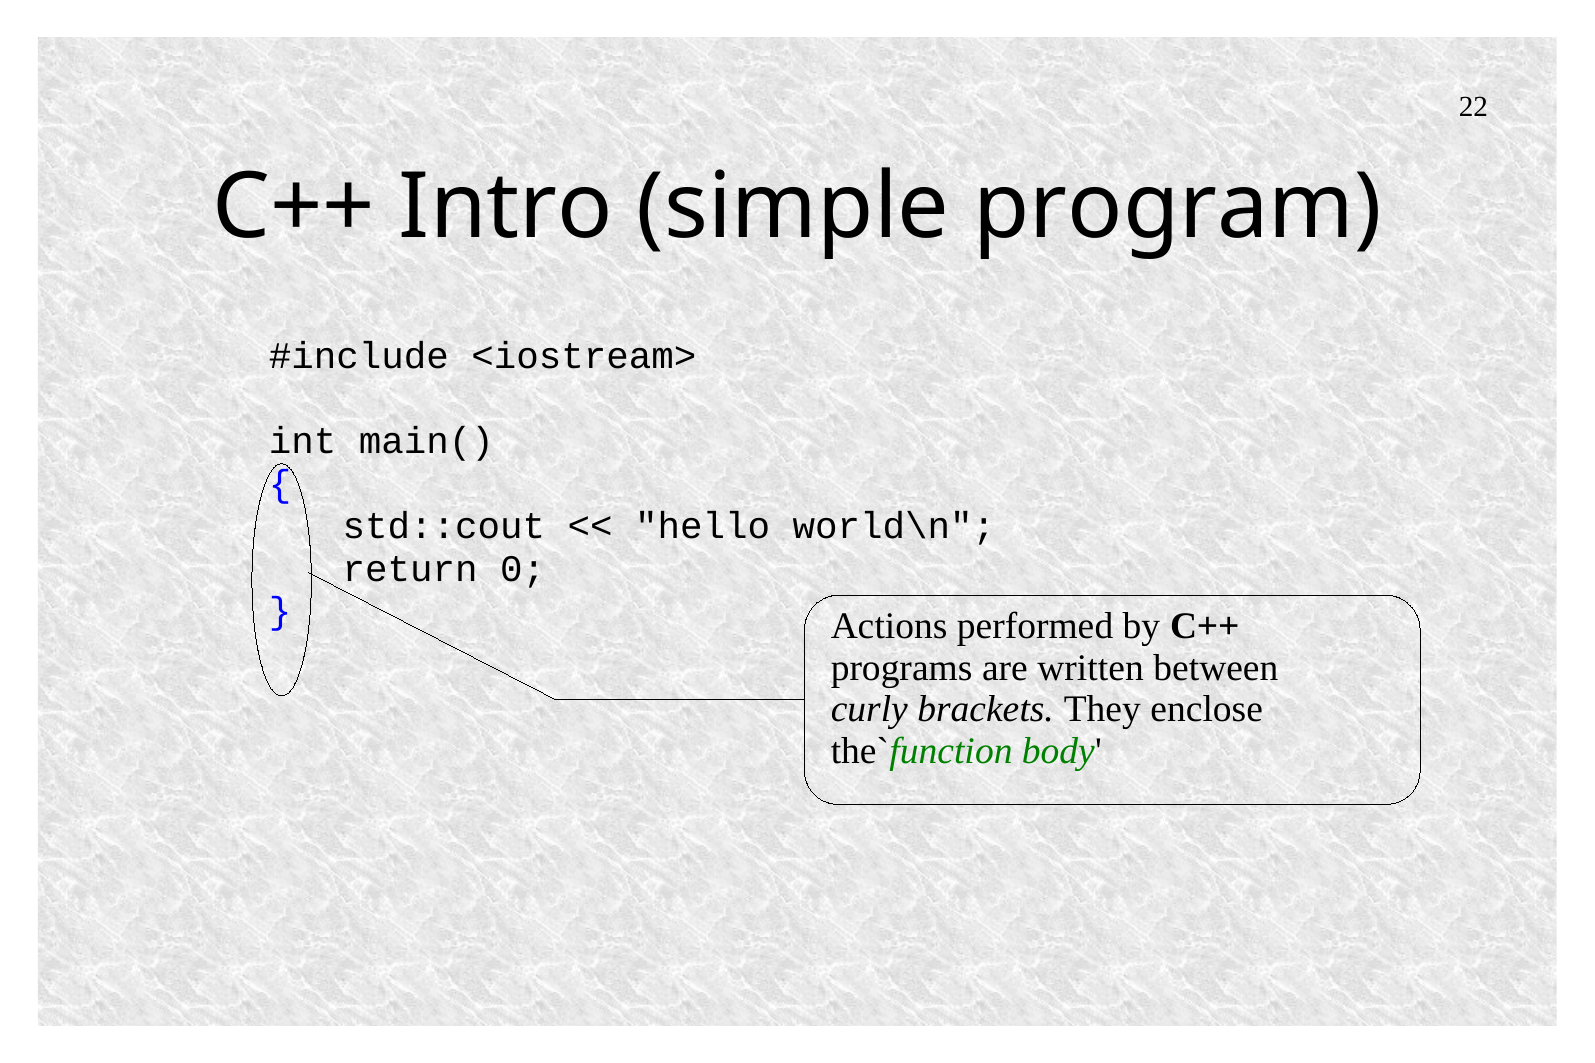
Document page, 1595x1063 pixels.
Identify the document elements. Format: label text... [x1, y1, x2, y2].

text_box #include <iostream> int main() { std::cout << "hello world\n"; return 0; } [268, 337, 1140, 730]
picture [37, 37, 1557, 1026]
text_box Actions performed by C++ programs are written between curly brackets. They enclose the`function body' [830, 605, 1289, 829]
title C++ Intro (simple program) [149, 119, 1447, 285]
